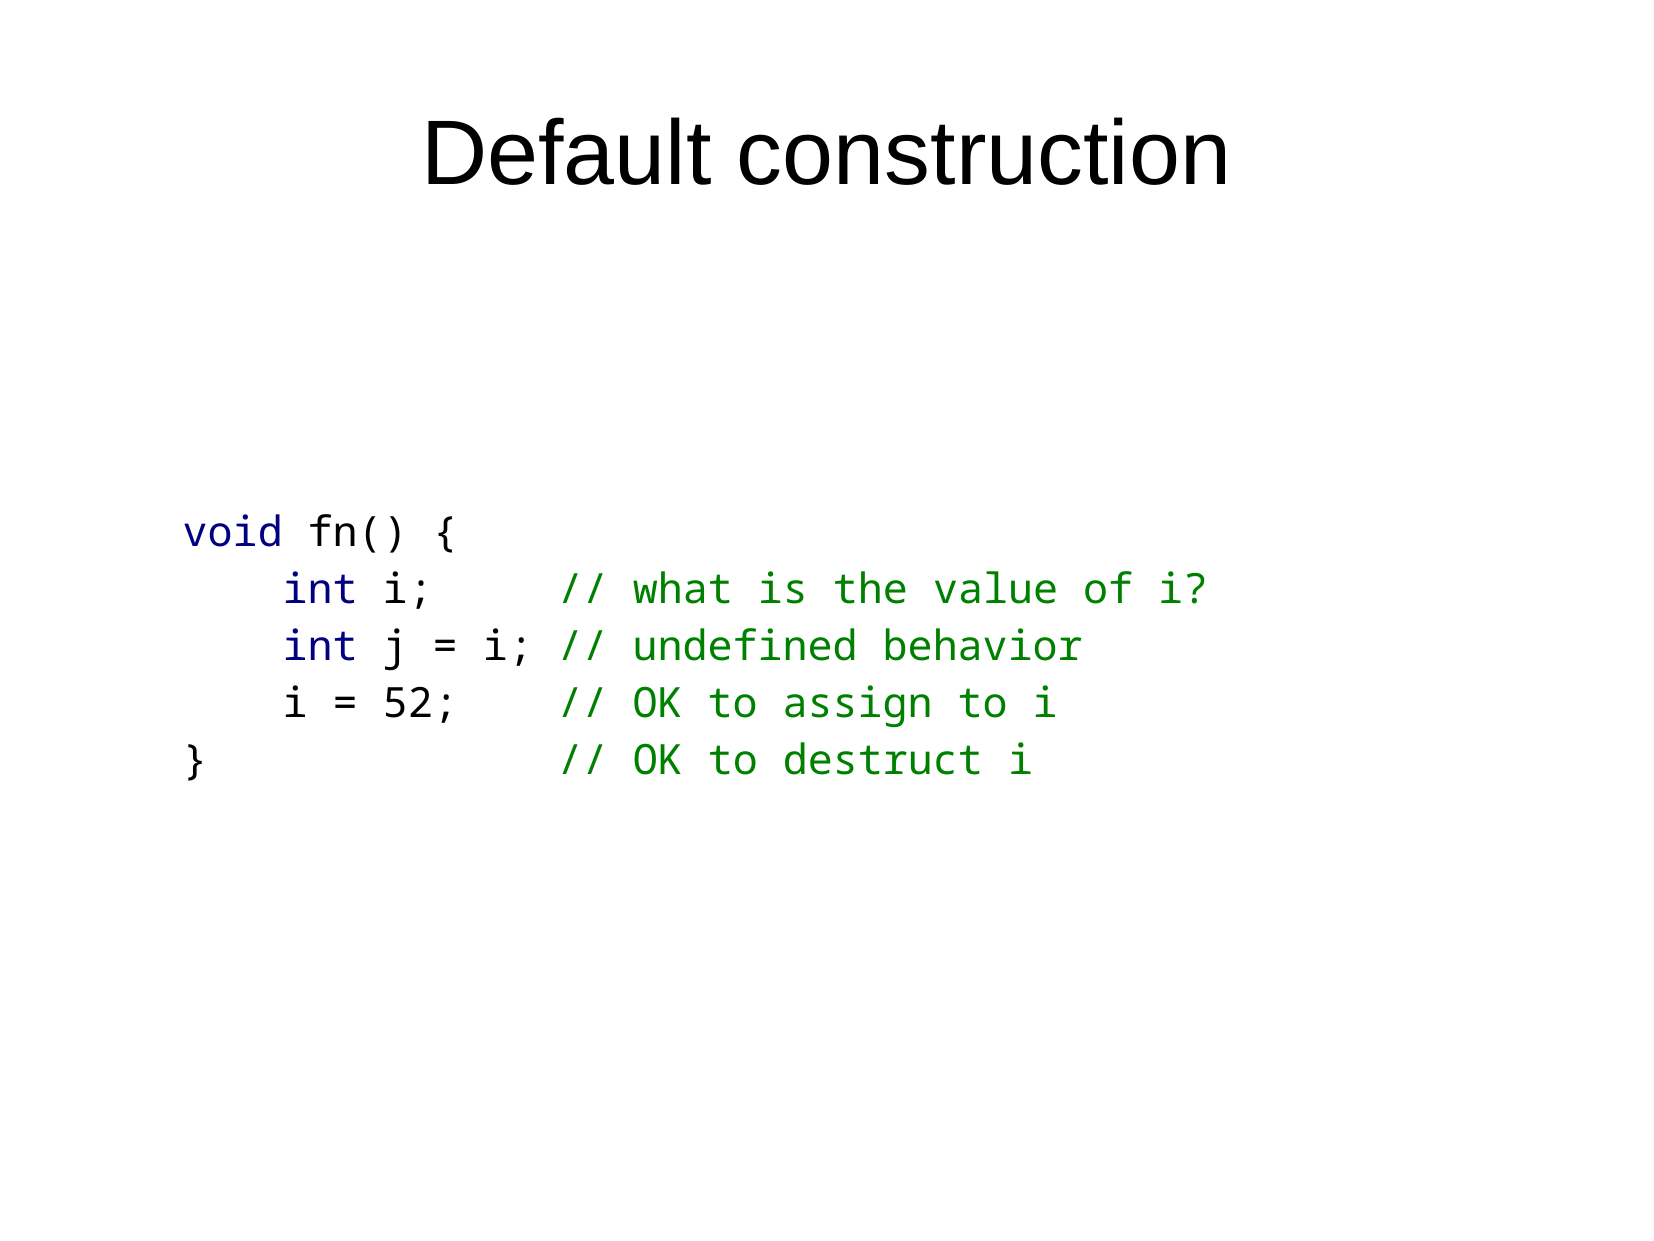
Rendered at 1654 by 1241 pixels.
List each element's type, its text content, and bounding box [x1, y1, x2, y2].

title Default construction [82, 49, 1571, 257]
subtitle void fn() { int i; // what is the value of i? int j = i; // undefined behavior i = 52; // OK to assign to i } // OK to destruct i [82, 284, 1571, 1004]
